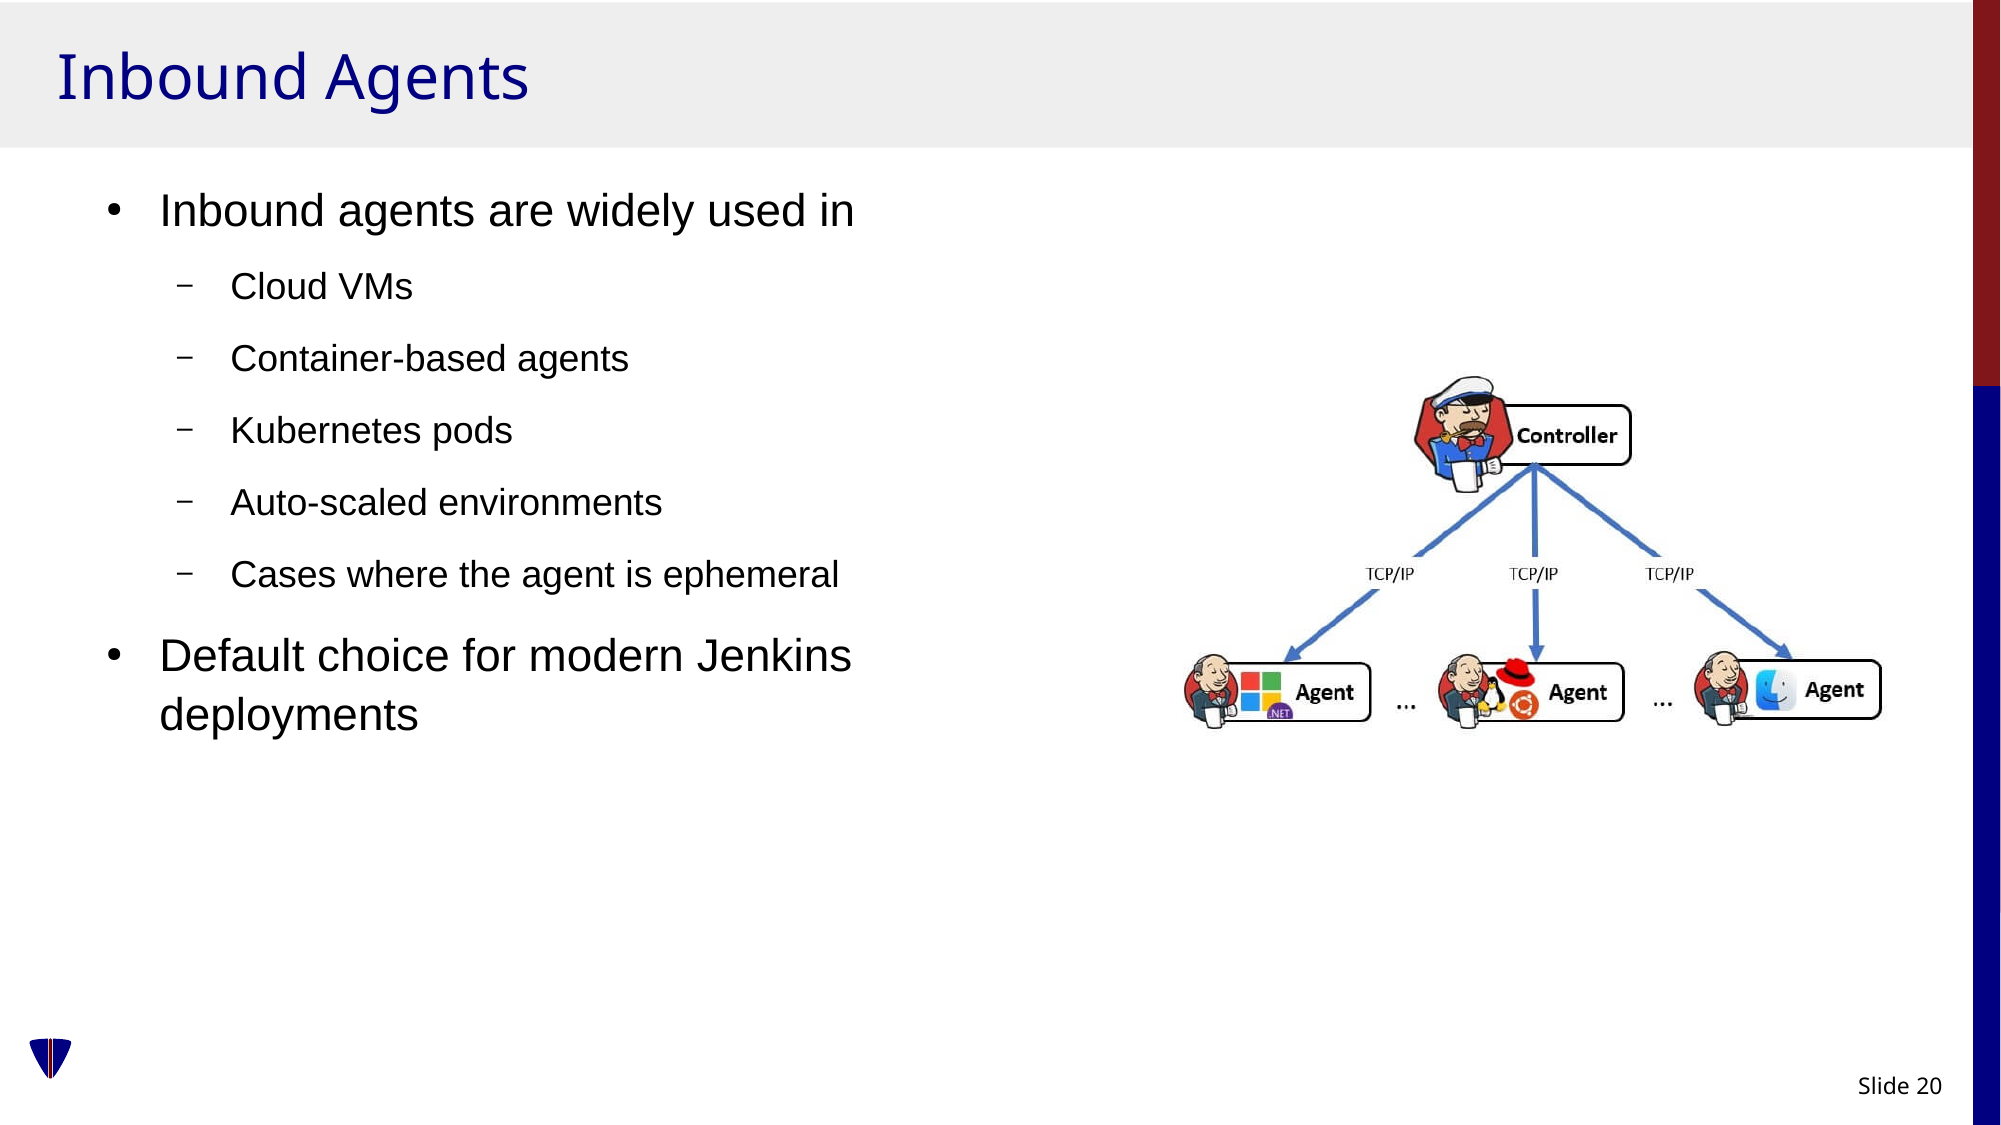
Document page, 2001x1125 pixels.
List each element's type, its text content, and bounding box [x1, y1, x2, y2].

picture [1122, 340, 1941, 798]
list Inbound agents are widely used in Cloud VMs Container-based agents Kubernetes pods Auto-scaled environments Cases where the agent is ephemeral Default choice for modern Jenkins deployments [88, 177, 1123, 1034]
title Inbound Agents [0, 2, 1973, 148]
